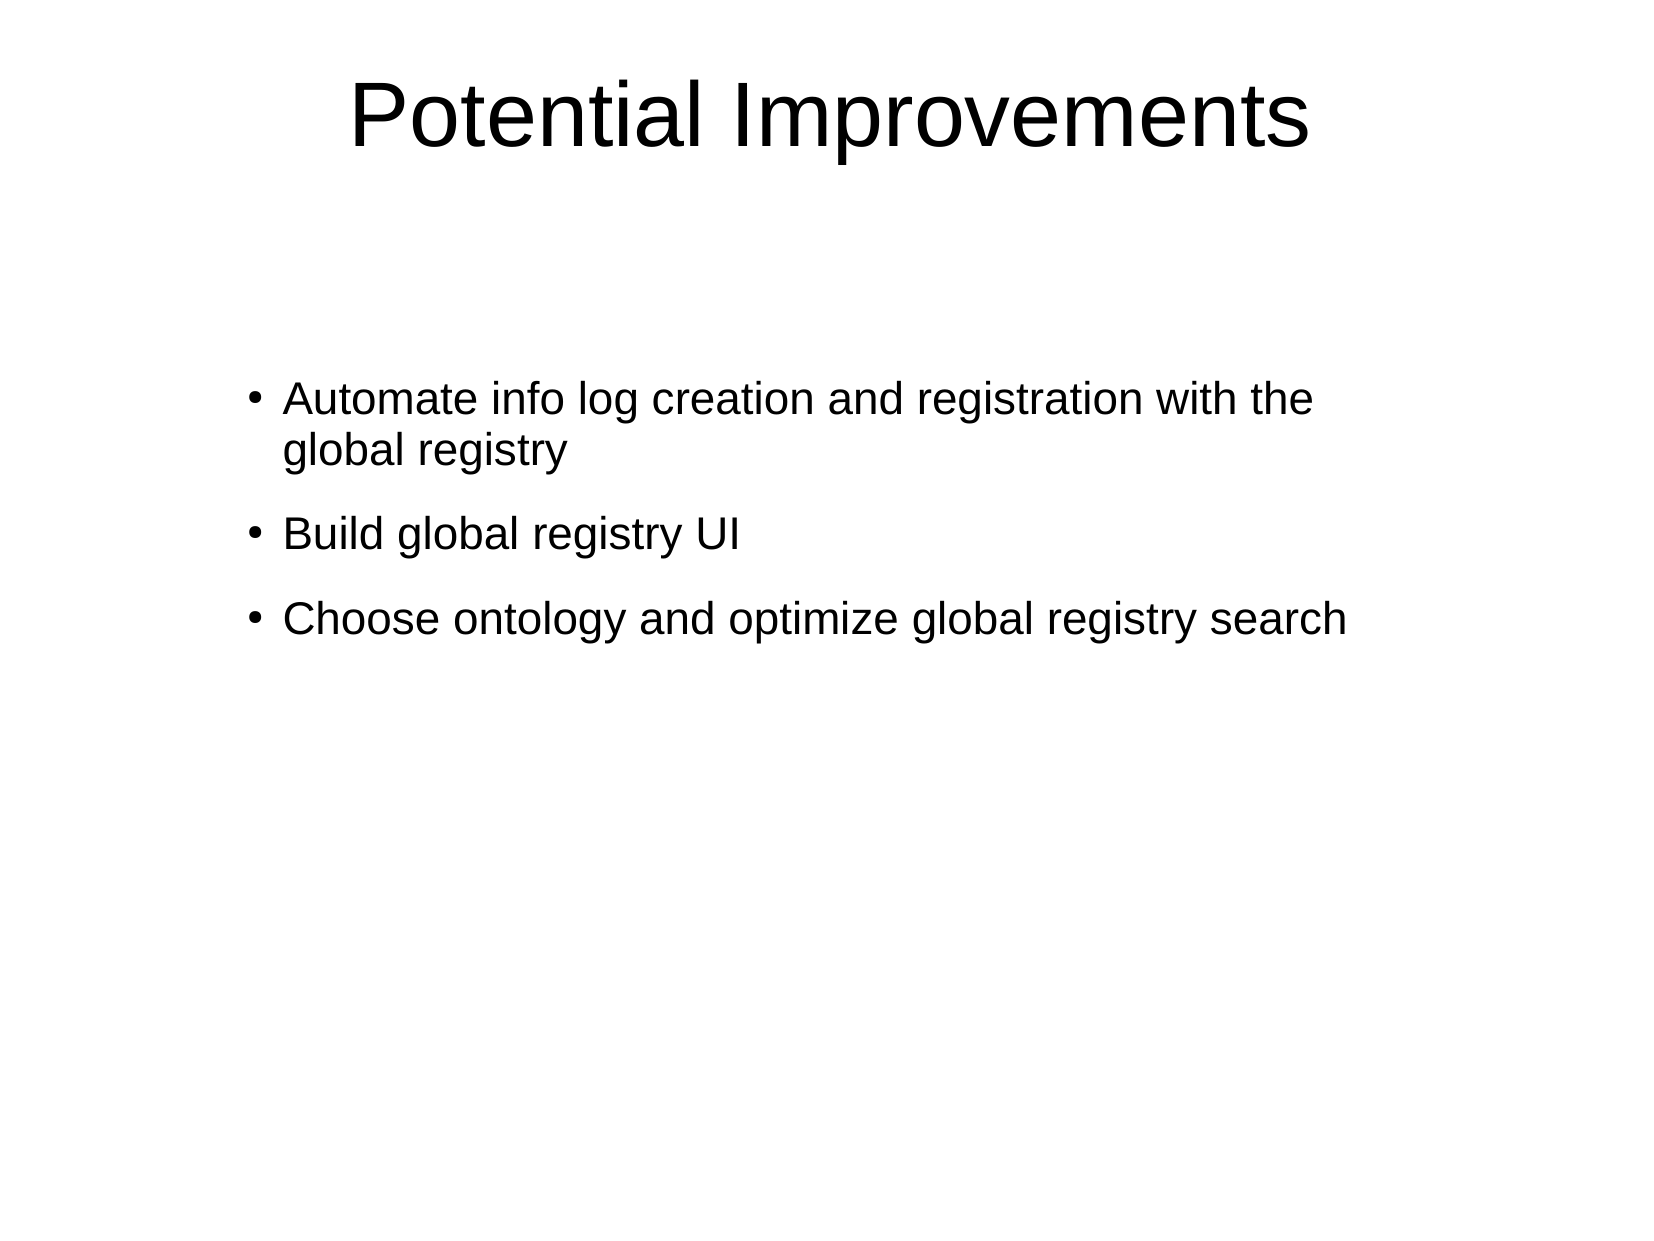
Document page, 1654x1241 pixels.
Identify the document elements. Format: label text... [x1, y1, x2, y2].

title Potential Improvements [86, 10, 1576, 218]
text_box Automate info log creation and registration with the global registry Build global registry UI Choose ontology and optimize global registry search [232, 365, 1448, 674]
